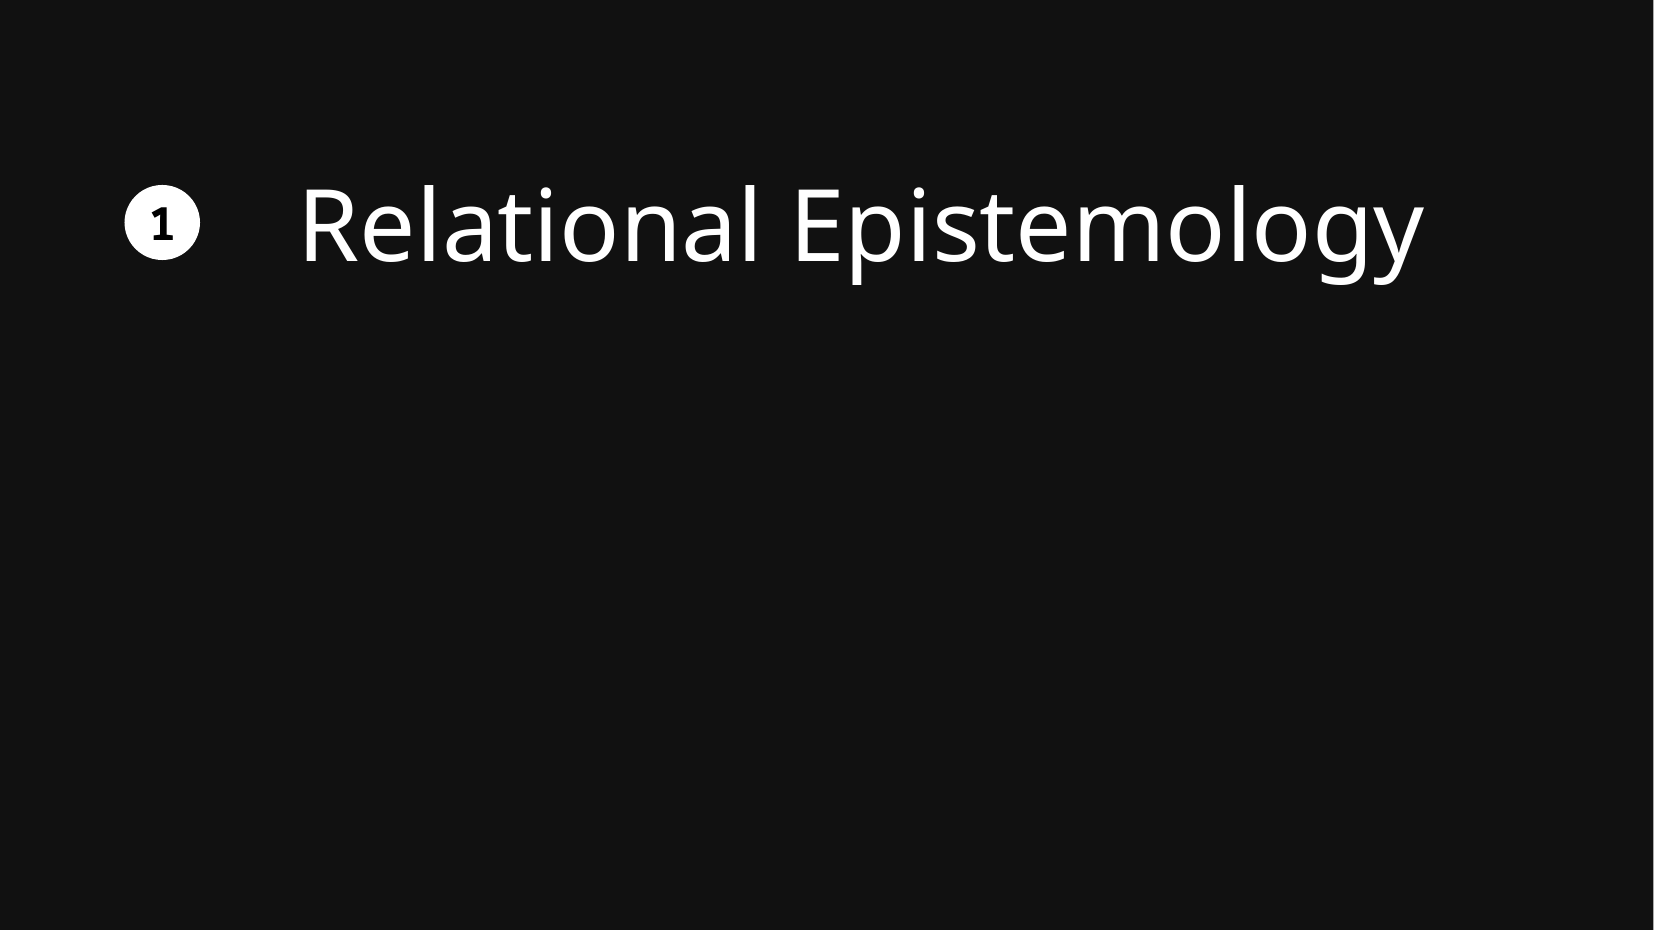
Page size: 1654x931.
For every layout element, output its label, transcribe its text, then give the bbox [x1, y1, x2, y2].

text_box 1 [124, 184, 201, 261]
text_box Relational Epistemology [297, 154, 1500, 347]
